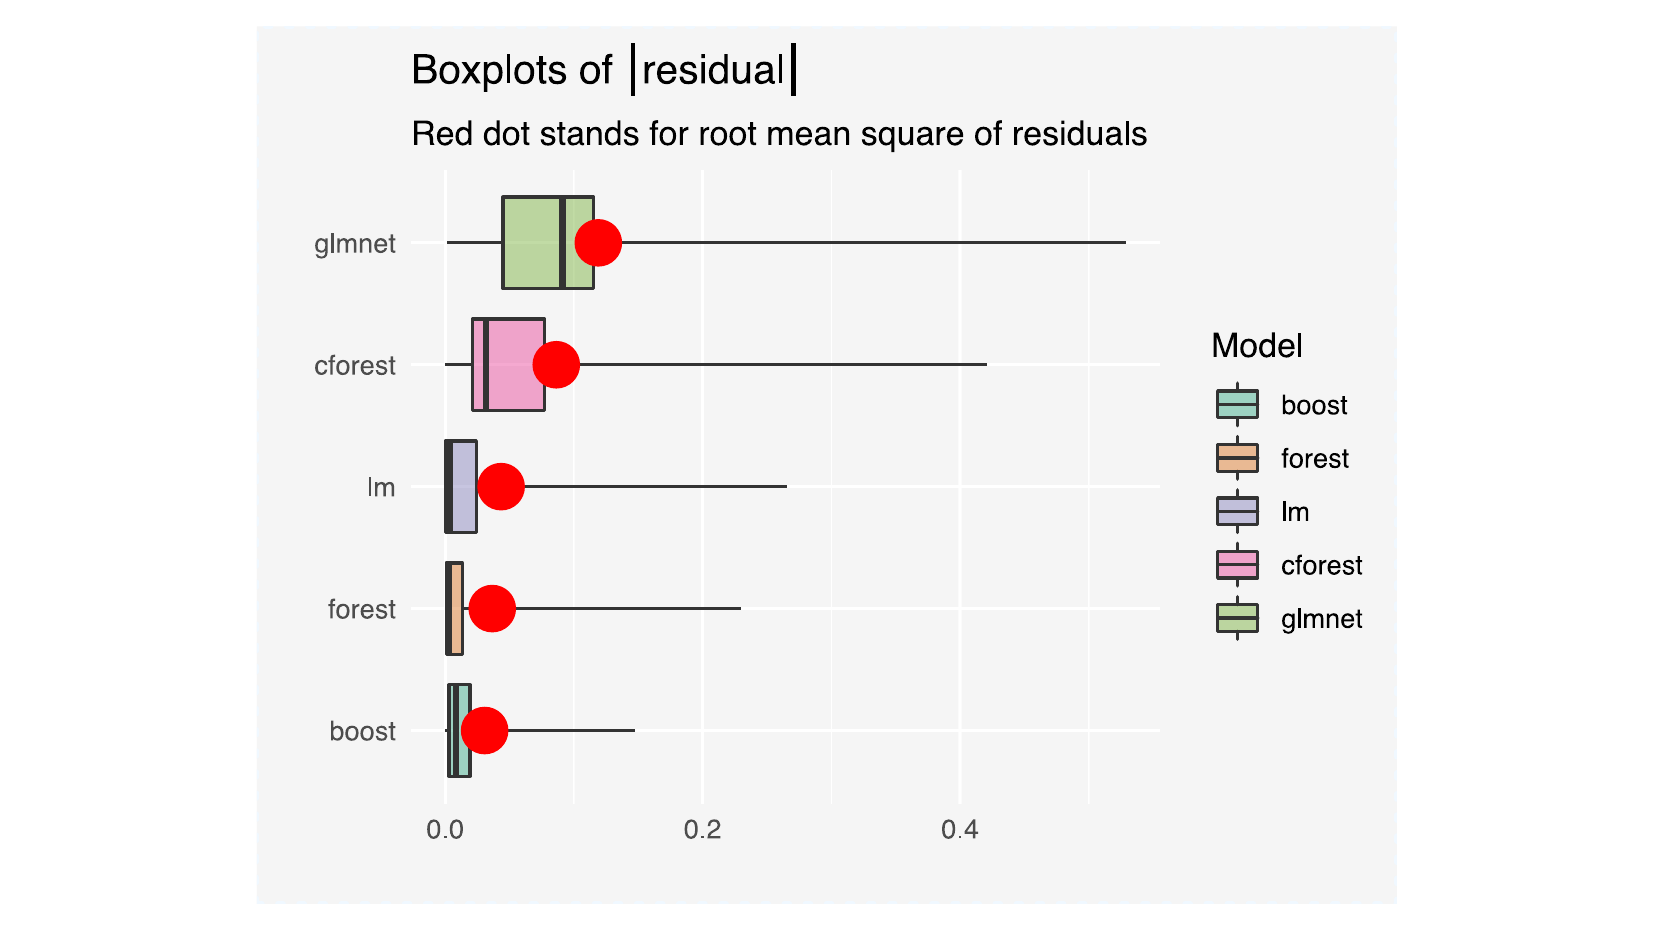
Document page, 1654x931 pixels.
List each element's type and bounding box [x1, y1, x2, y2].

picture [256, 26, 1397, 904]
